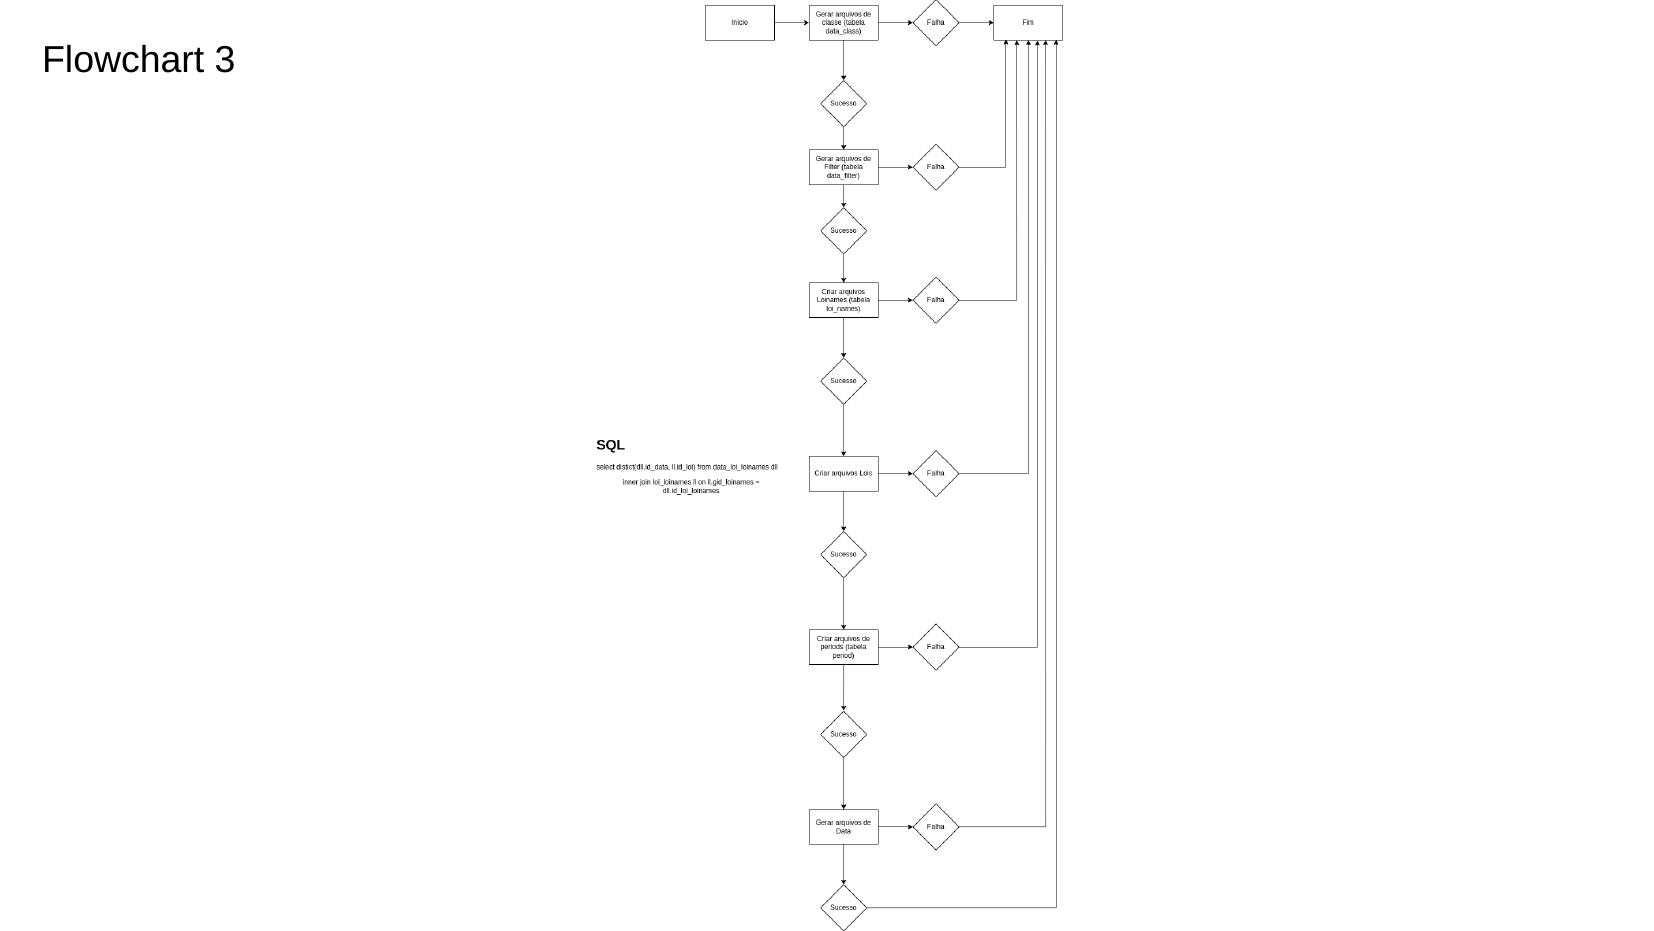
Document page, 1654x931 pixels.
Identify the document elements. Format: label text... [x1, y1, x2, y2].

title Flowchart 3 [0, 0, 278, 119]
picture [595, 0, 1063, 931]
